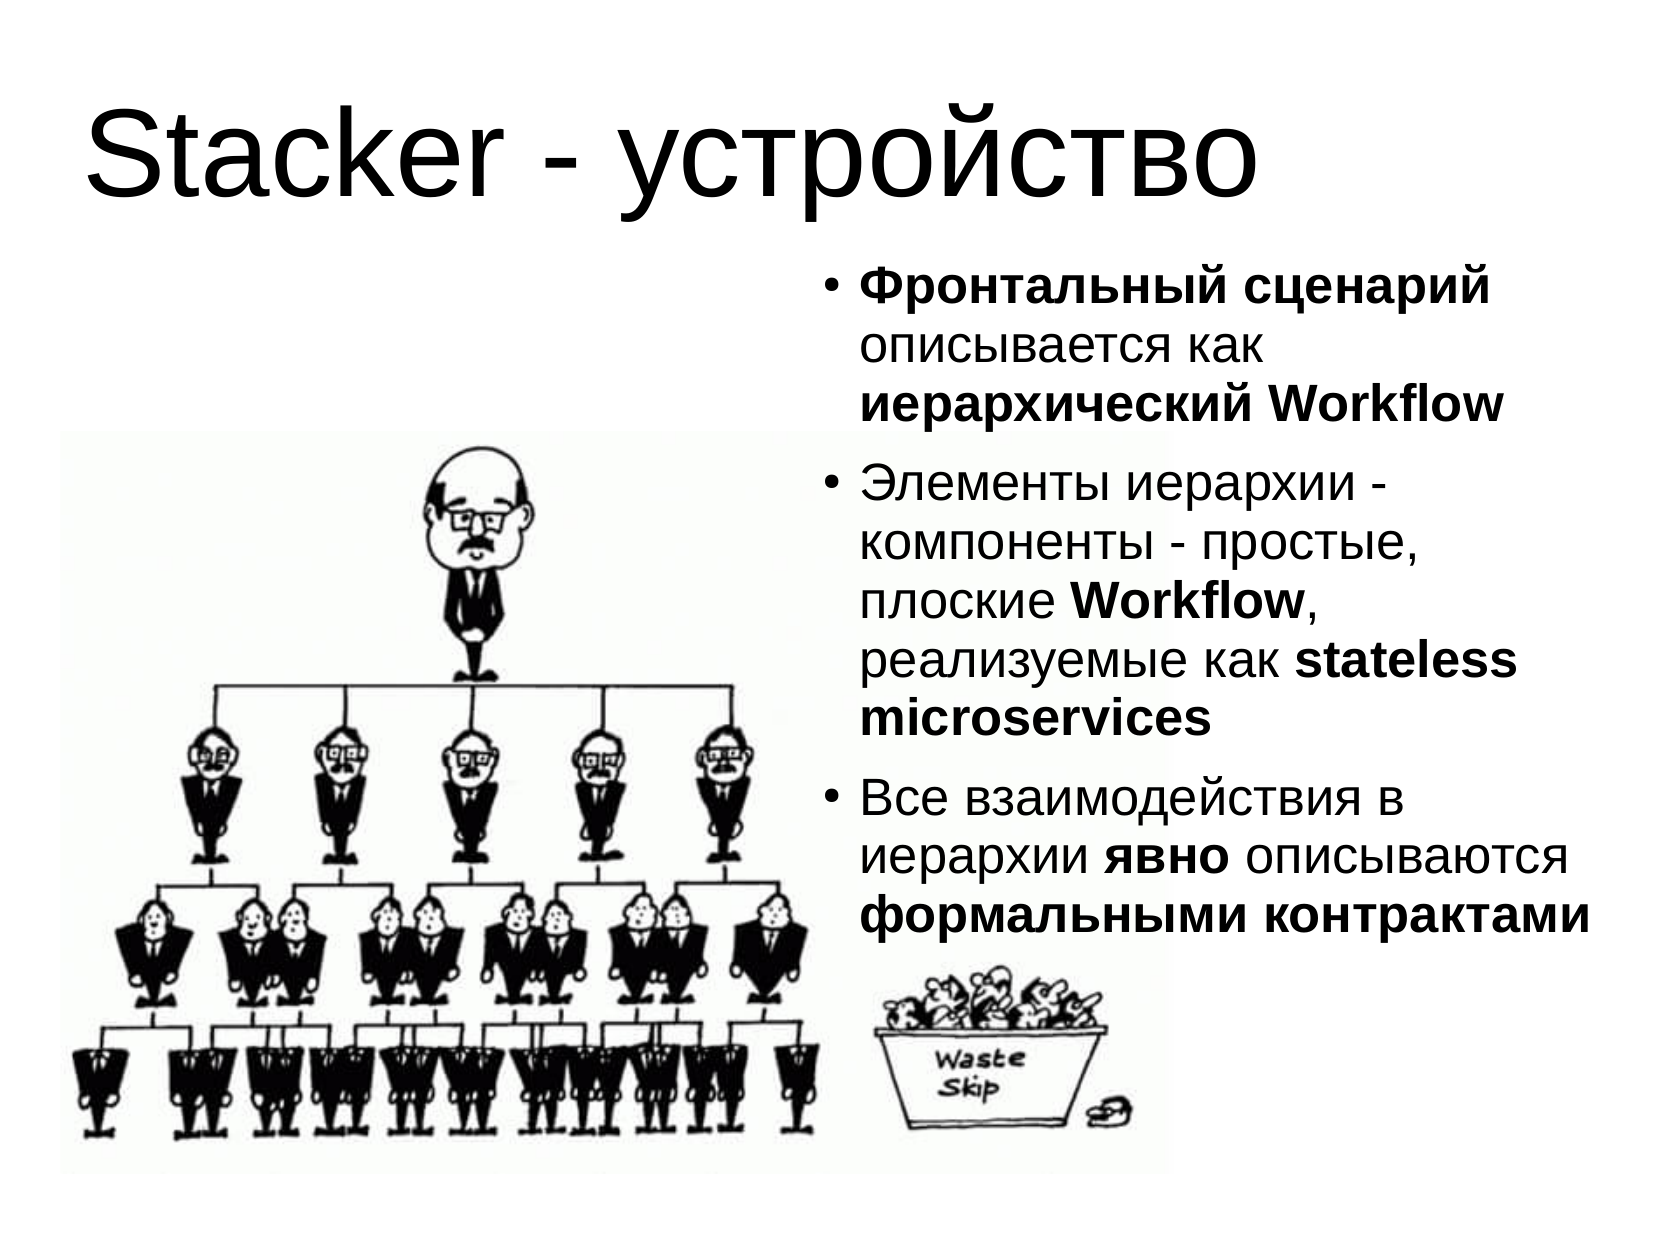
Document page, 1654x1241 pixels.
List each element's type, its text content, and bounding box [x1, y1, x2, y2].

list Фронтальный сценарий описывается как иерархический Workflow Элементы иерархии - компоненты - простые, плоские Workflow, реализуемые как stateless microservices Все взаимодействия в иерархии явно описываются формальными контрактами [810, 256, 1621, 946]
picture [51, 431, 1282, 1174]
title Stacker - устройство [82, 49, 1571, 257]
